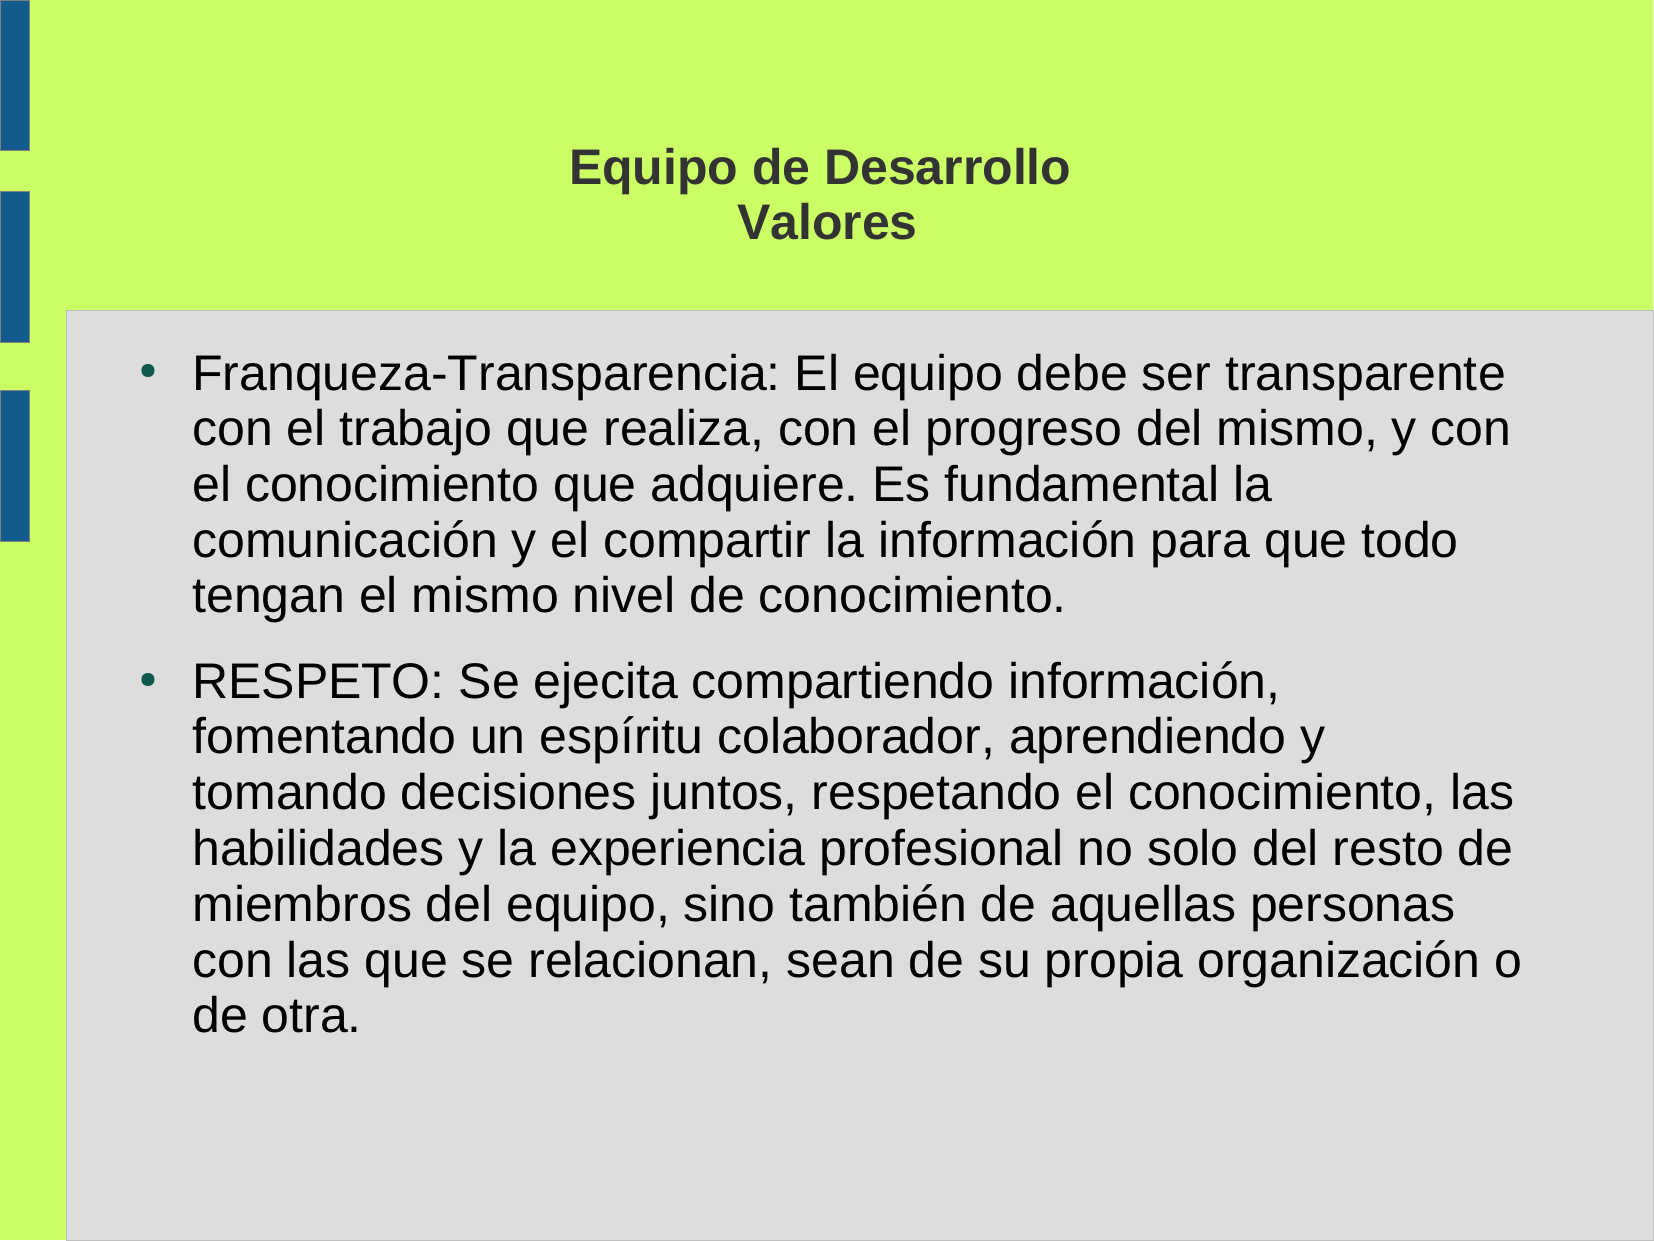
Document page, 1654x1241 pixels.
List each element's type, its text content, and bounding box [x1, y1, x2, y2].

title Equipo de Desarrollo Valores [121, 91, 1534, 299]
list Franqueza-Transparencia: El equipo debe ser transparente con el trabajo que realiza, con el progreso del mismo, y con el conocimiento que adquiere. Es fundamental la comunicación y el compartir la información para que todo tengan el mismo nivel de conocimiento. RESPETO: Se ejecita compartiendo información, fomentando un espíritu colaborador, aprendiendo y tomando decisiones juntos, respetando el conocimiento, las habilidades y la experiencia profesional no solo del resto de miembros del equipo, sino también de aquellas personas con las que se relacionan, sean de su propia organización o de otra. [121, 344, 1534, 1127]
